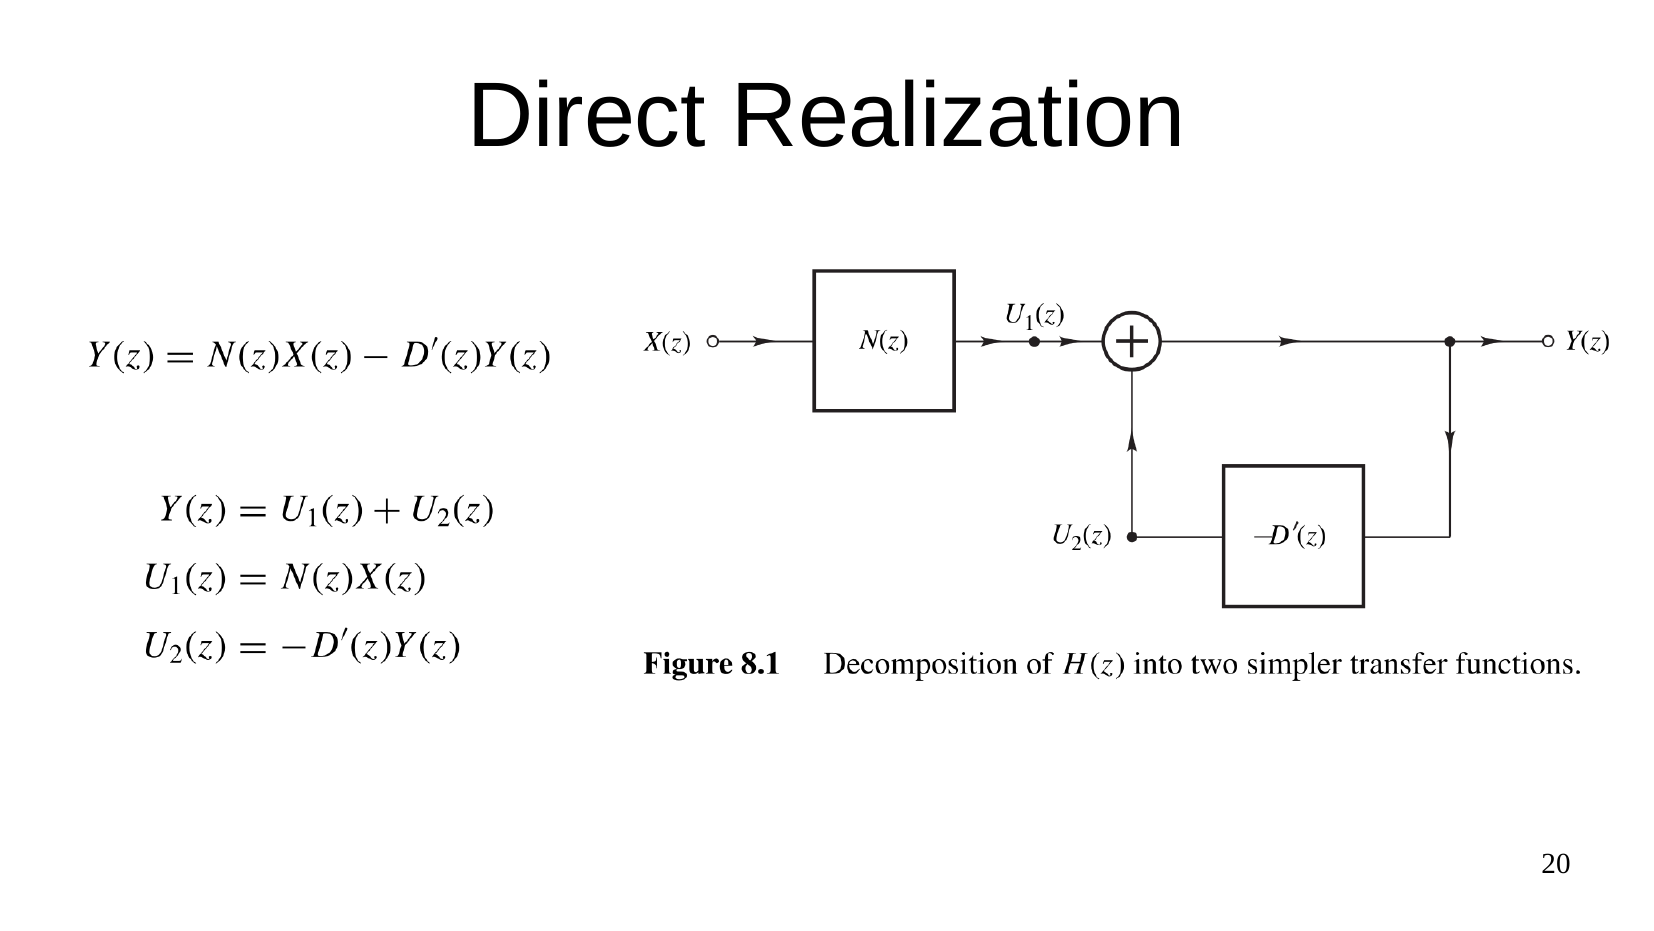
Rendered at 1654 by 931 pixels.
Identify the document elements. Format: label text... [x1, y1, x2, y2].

picture [637, 262, 1613, 682]
title Direct Realization [82, 37, 1571, 193]
picture [82, 337, 554, 666]
